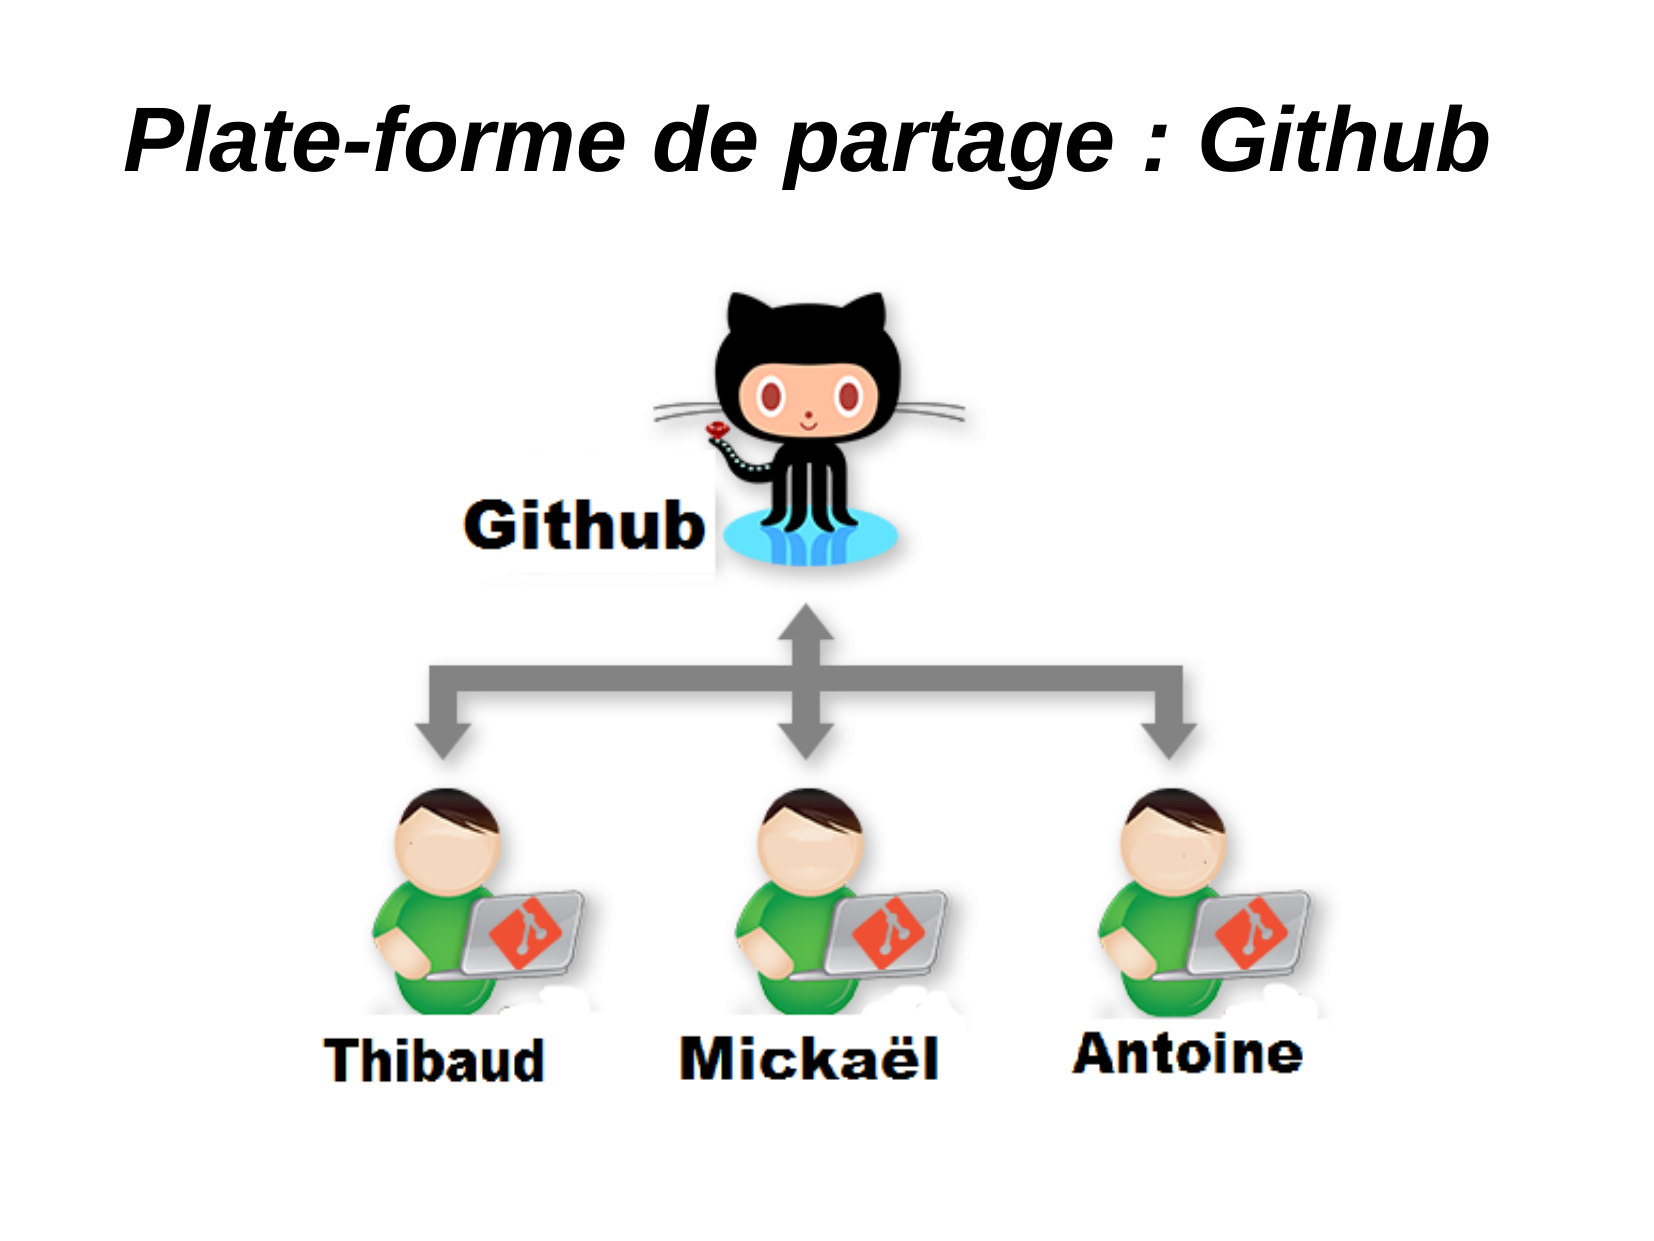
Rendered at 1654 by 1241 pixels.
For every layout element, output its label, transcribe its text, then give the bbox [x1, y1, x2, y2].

text_box Plate-forme de partage : Github [108, 80, 1550, 199]
picture [118, 224, 1619, 1241]
